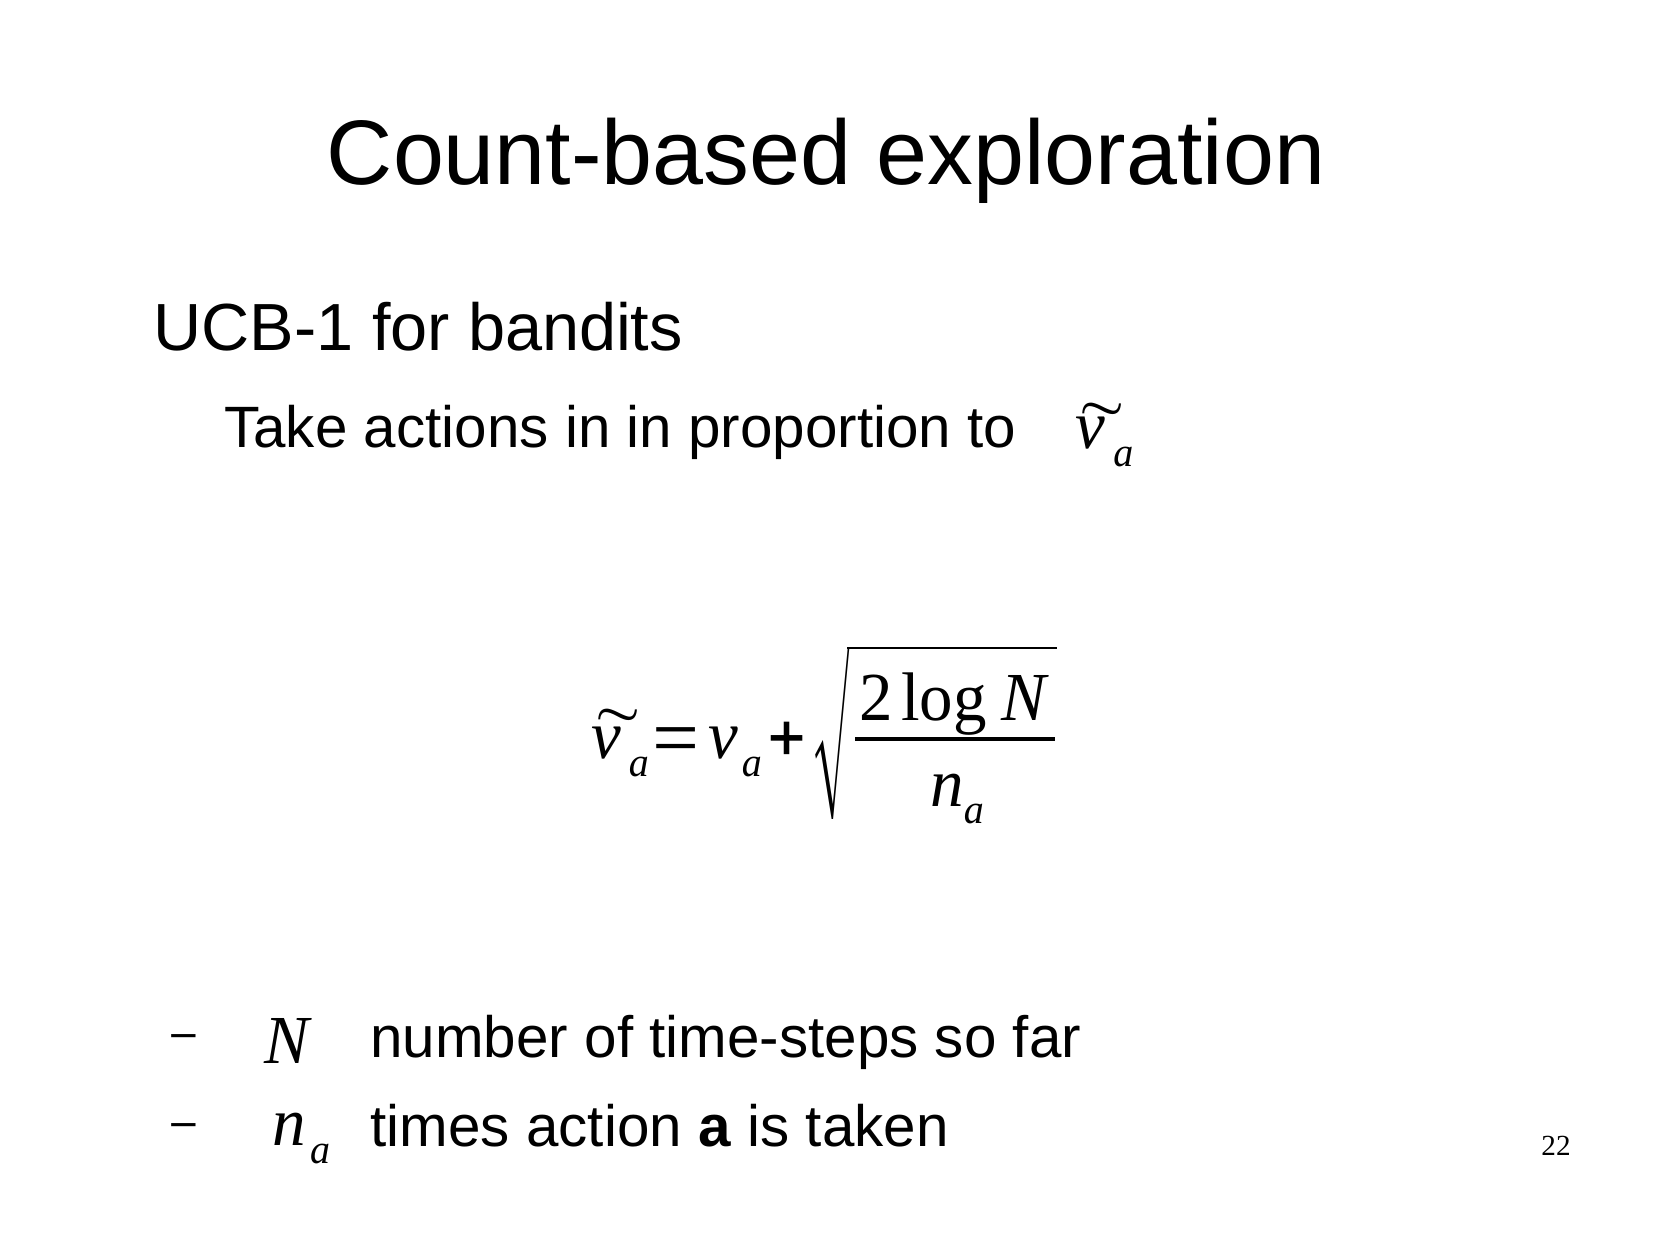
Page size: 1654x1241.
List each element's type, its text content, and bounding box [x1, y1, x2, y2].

chart [243, 1002, 332, 1081]
title Count-based exploration [82, 49, 1571, 257]
chart [574, 642, 1076, 833]
chart [1058, 388, 1149, 477]
chart [255, 1085, 345, 1174]
list UCB-1 for bandits Take actions in in proportion to number of time-steps so far times action a is taken [82, 290, 1571, 1241]
